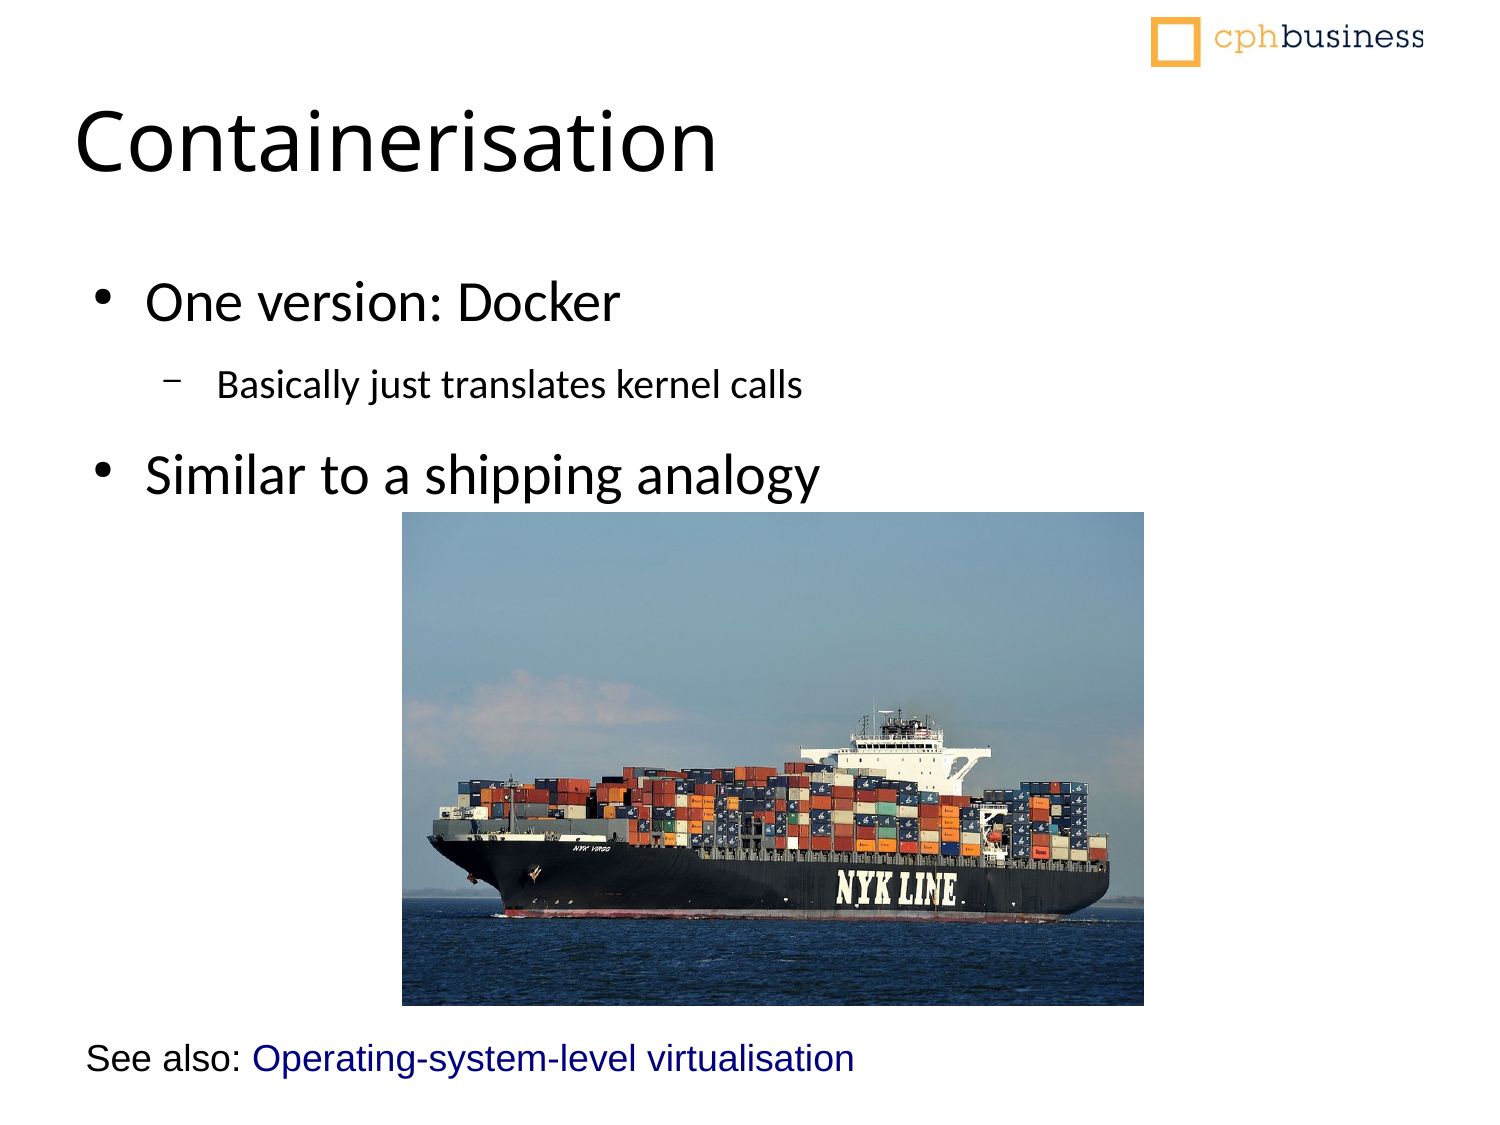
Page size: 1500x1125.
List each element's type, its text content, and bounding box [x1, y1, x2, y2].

list One version: Docker Basically just translates kernel calls Similar to a shipping analogy [75, 263, 1425, 969]
text_box See also: Operating-system-level virtualisation [70, 1029, 1418, 1087]
title Containerisation [73, 44, 1424, 233]
picture [1151, 17, 1424, 44]
picture [402, 512, 1144, 1006]
